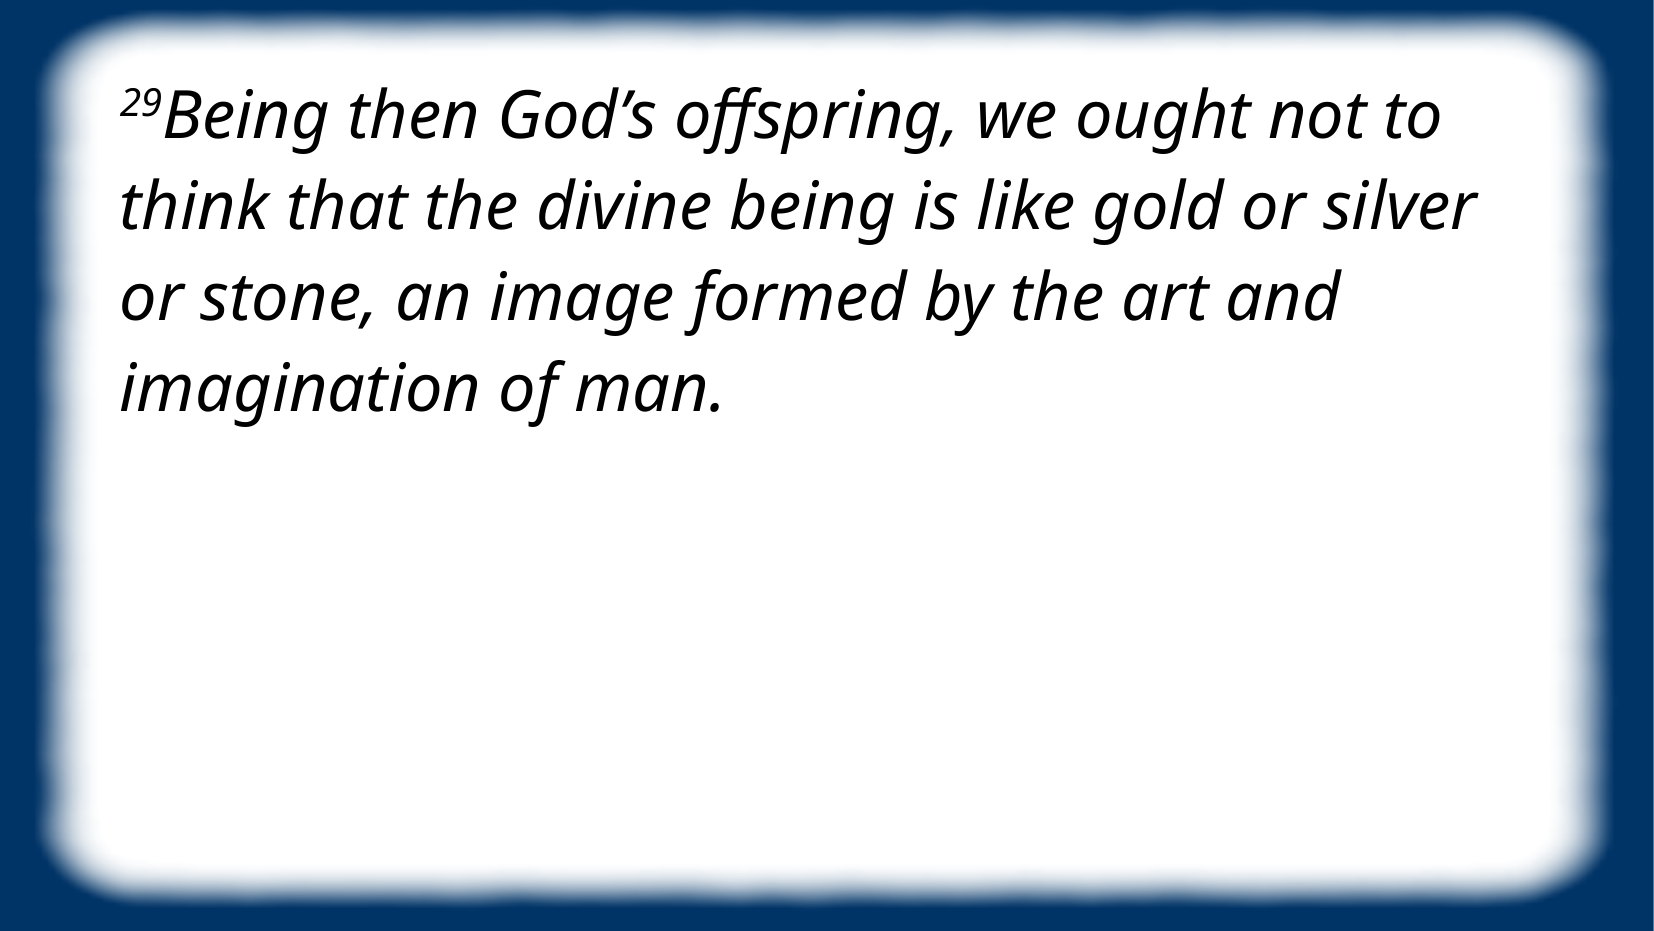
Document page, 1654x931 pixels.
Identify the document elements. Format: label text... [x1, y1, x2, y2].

text_box 29Being then God’s offspring, we ought not to think that the divine being is like gold or silver or stone, an image formed by the art and imagination of man. [105, 60, 1546, 430]
picture [0, 0, 1654, 931]
